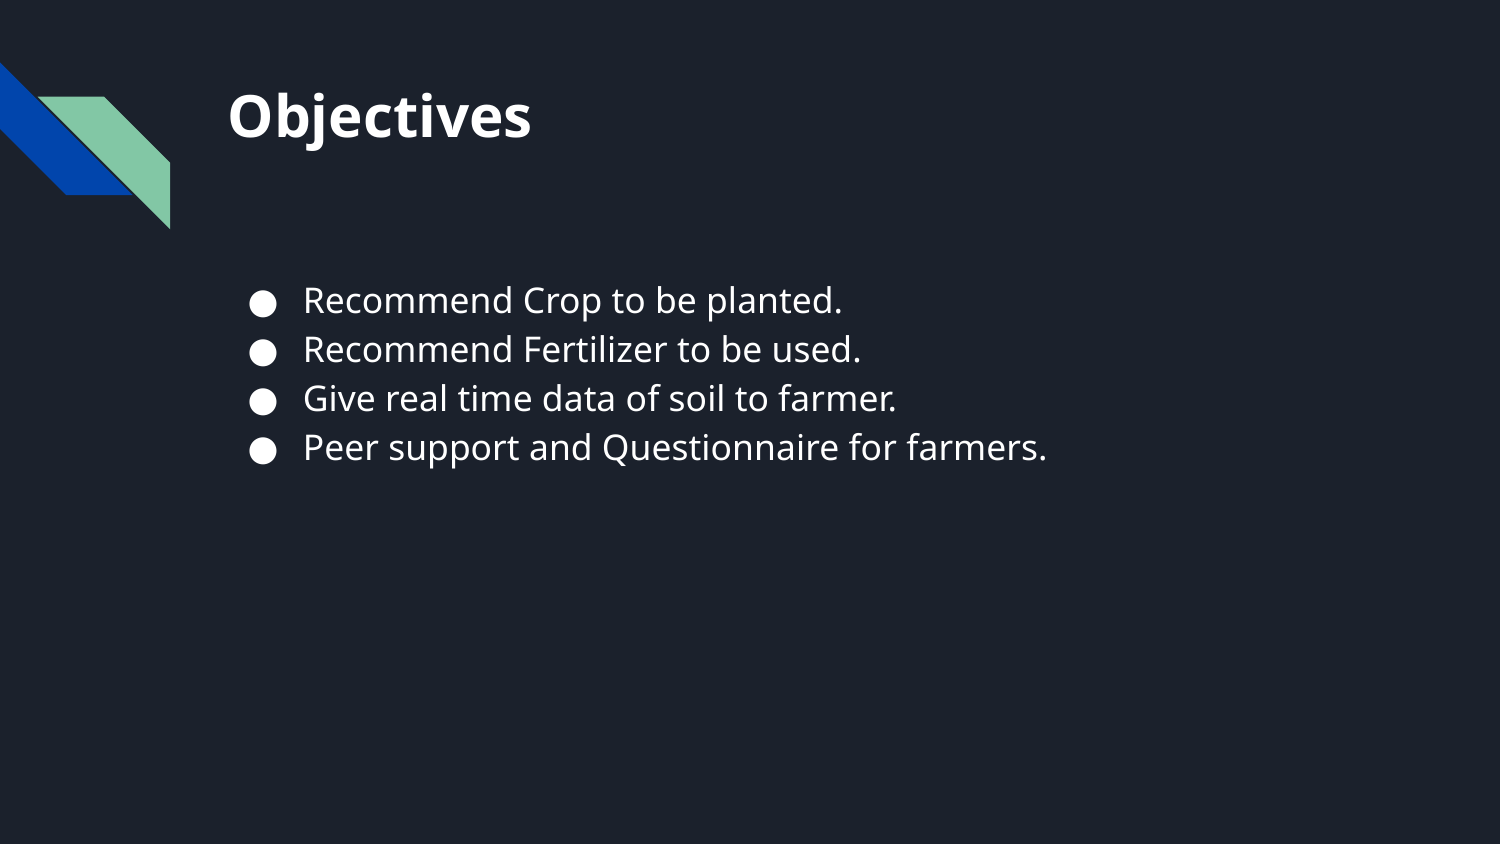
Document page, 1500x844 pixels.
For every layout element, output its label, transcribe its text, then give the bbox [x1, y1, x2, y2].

list Recommend Crop to be planted. Recommend Fertilizer to be used. Give real time data of soil to farmer. Peer support and Questionnaire for farmers. [212, 257, 1368, 735]
title Objectives [212, 64, 1368, 215]
